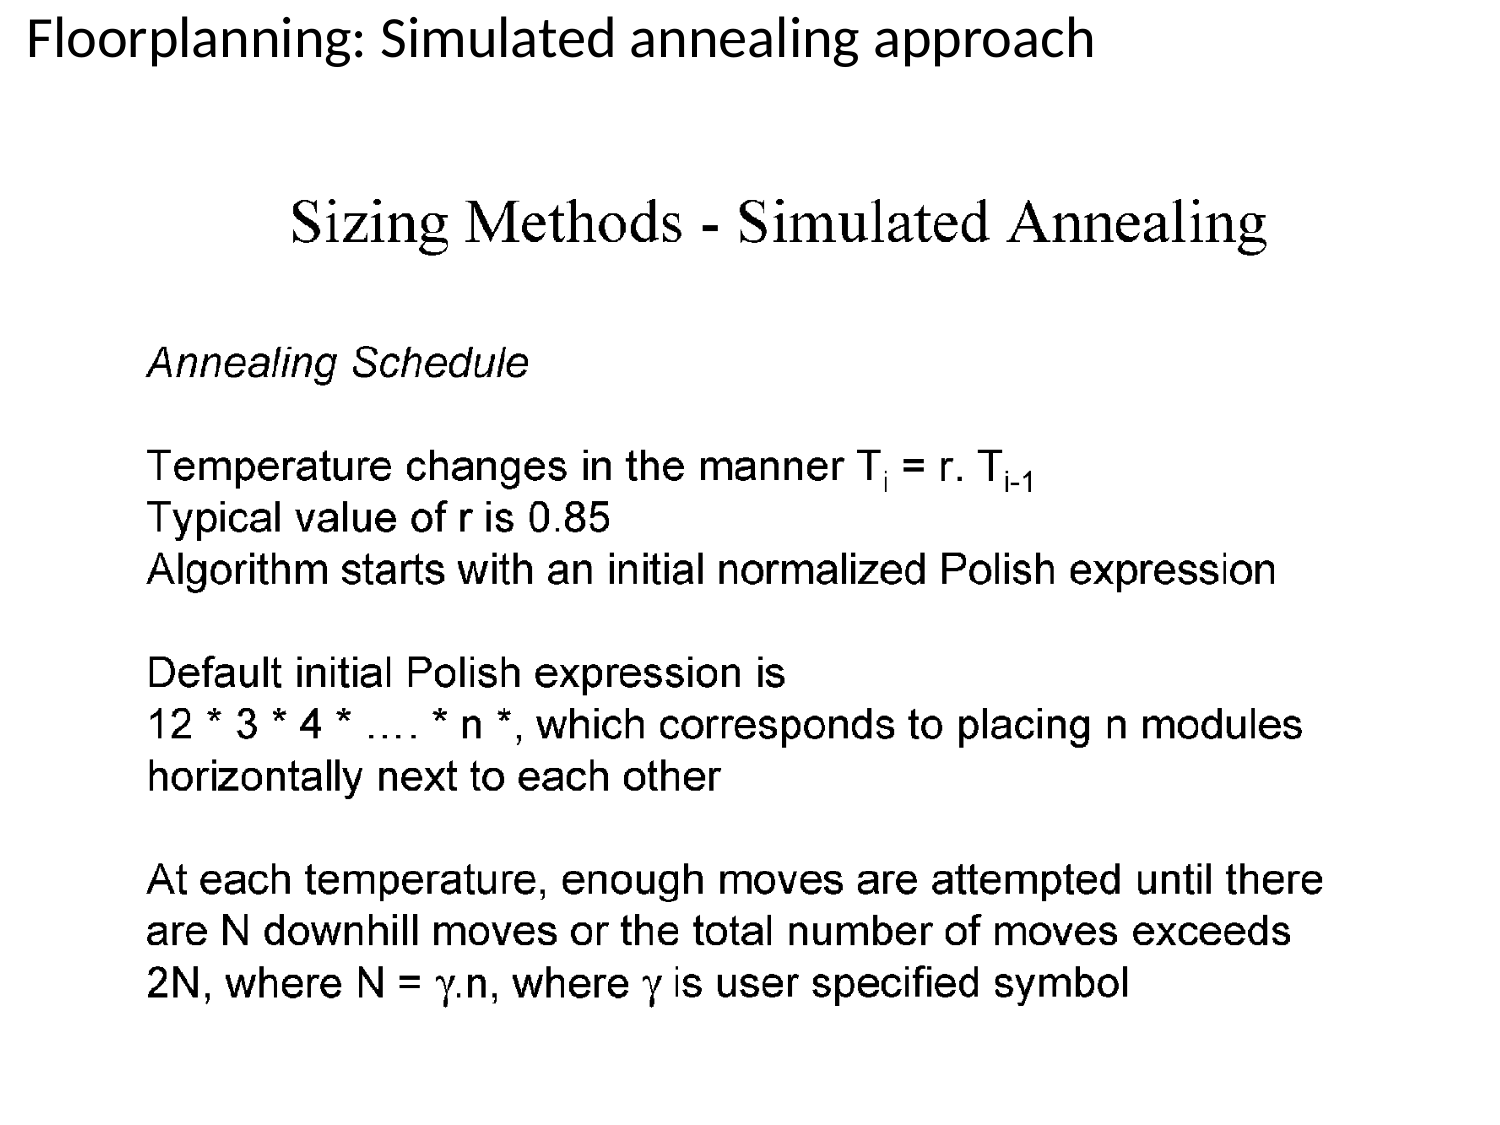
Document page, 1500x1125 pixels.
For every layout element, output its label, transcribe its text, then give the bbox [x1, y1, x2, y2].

picture [101, 87, 1399, 1046]
text_box Floorplanning: Simulated annealing approach [11, 0, 1477, 77]
